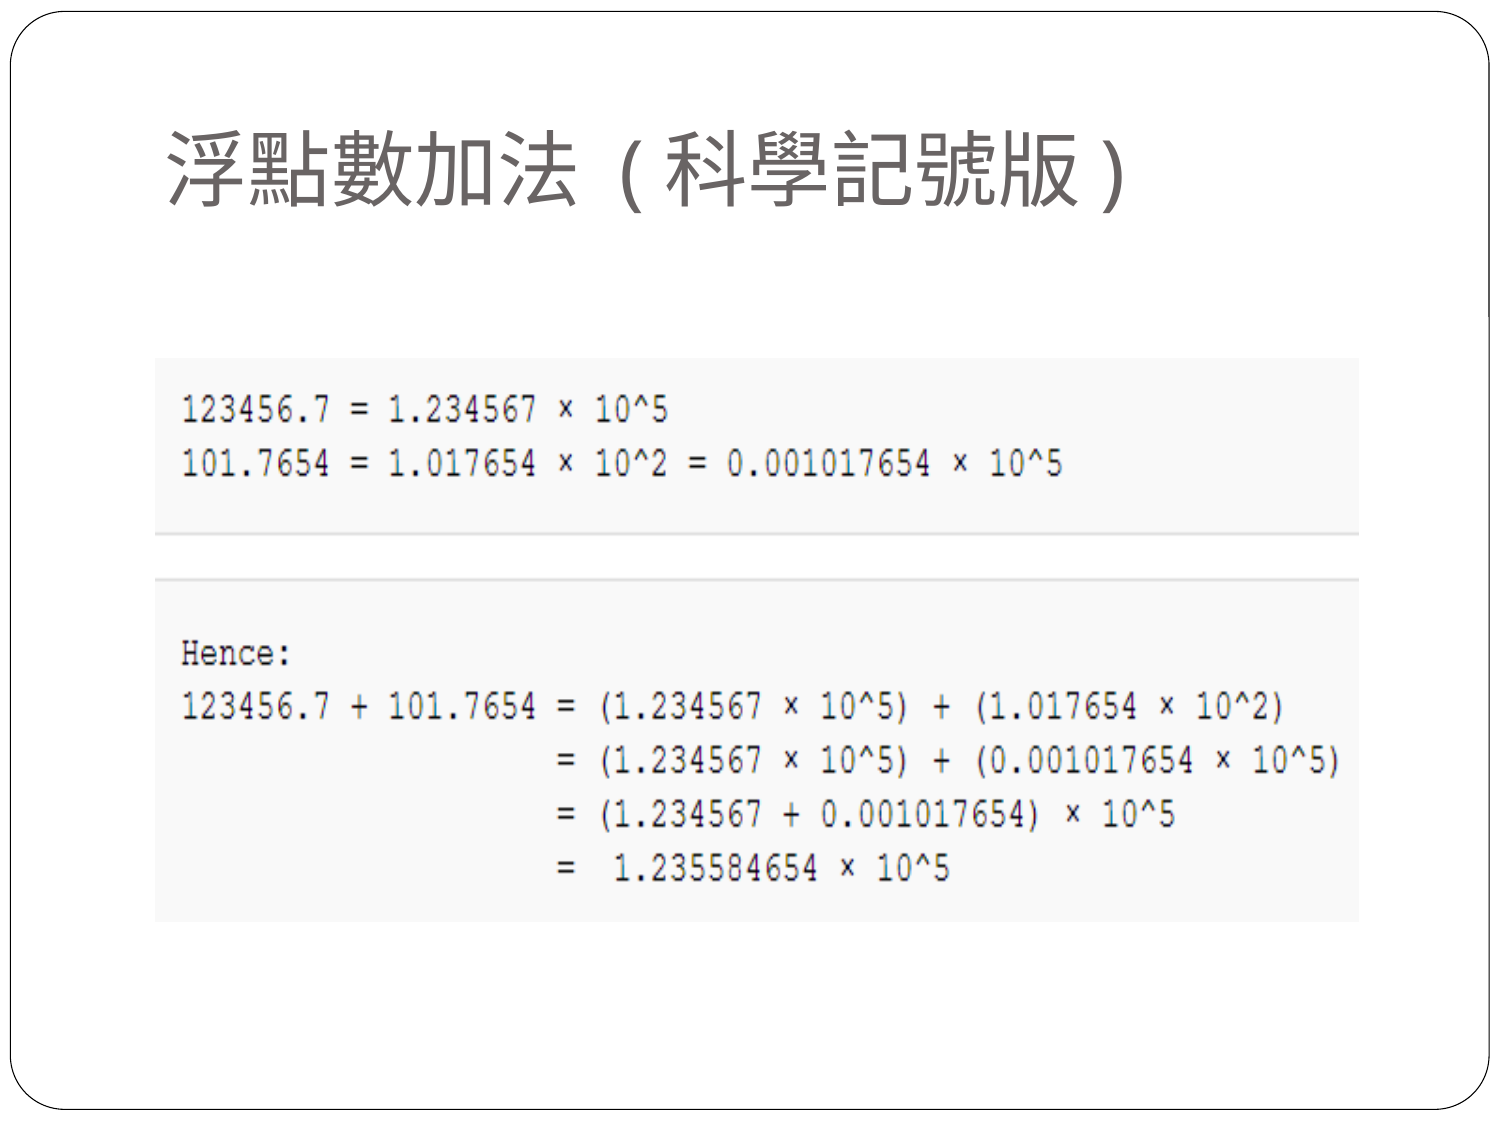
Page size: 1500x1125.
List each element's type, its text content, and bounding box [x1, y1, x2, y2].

title 浮點數加法 (科學記號版) [150, 9, 1426, 233]
picture [155, 358, 1359, 922]
